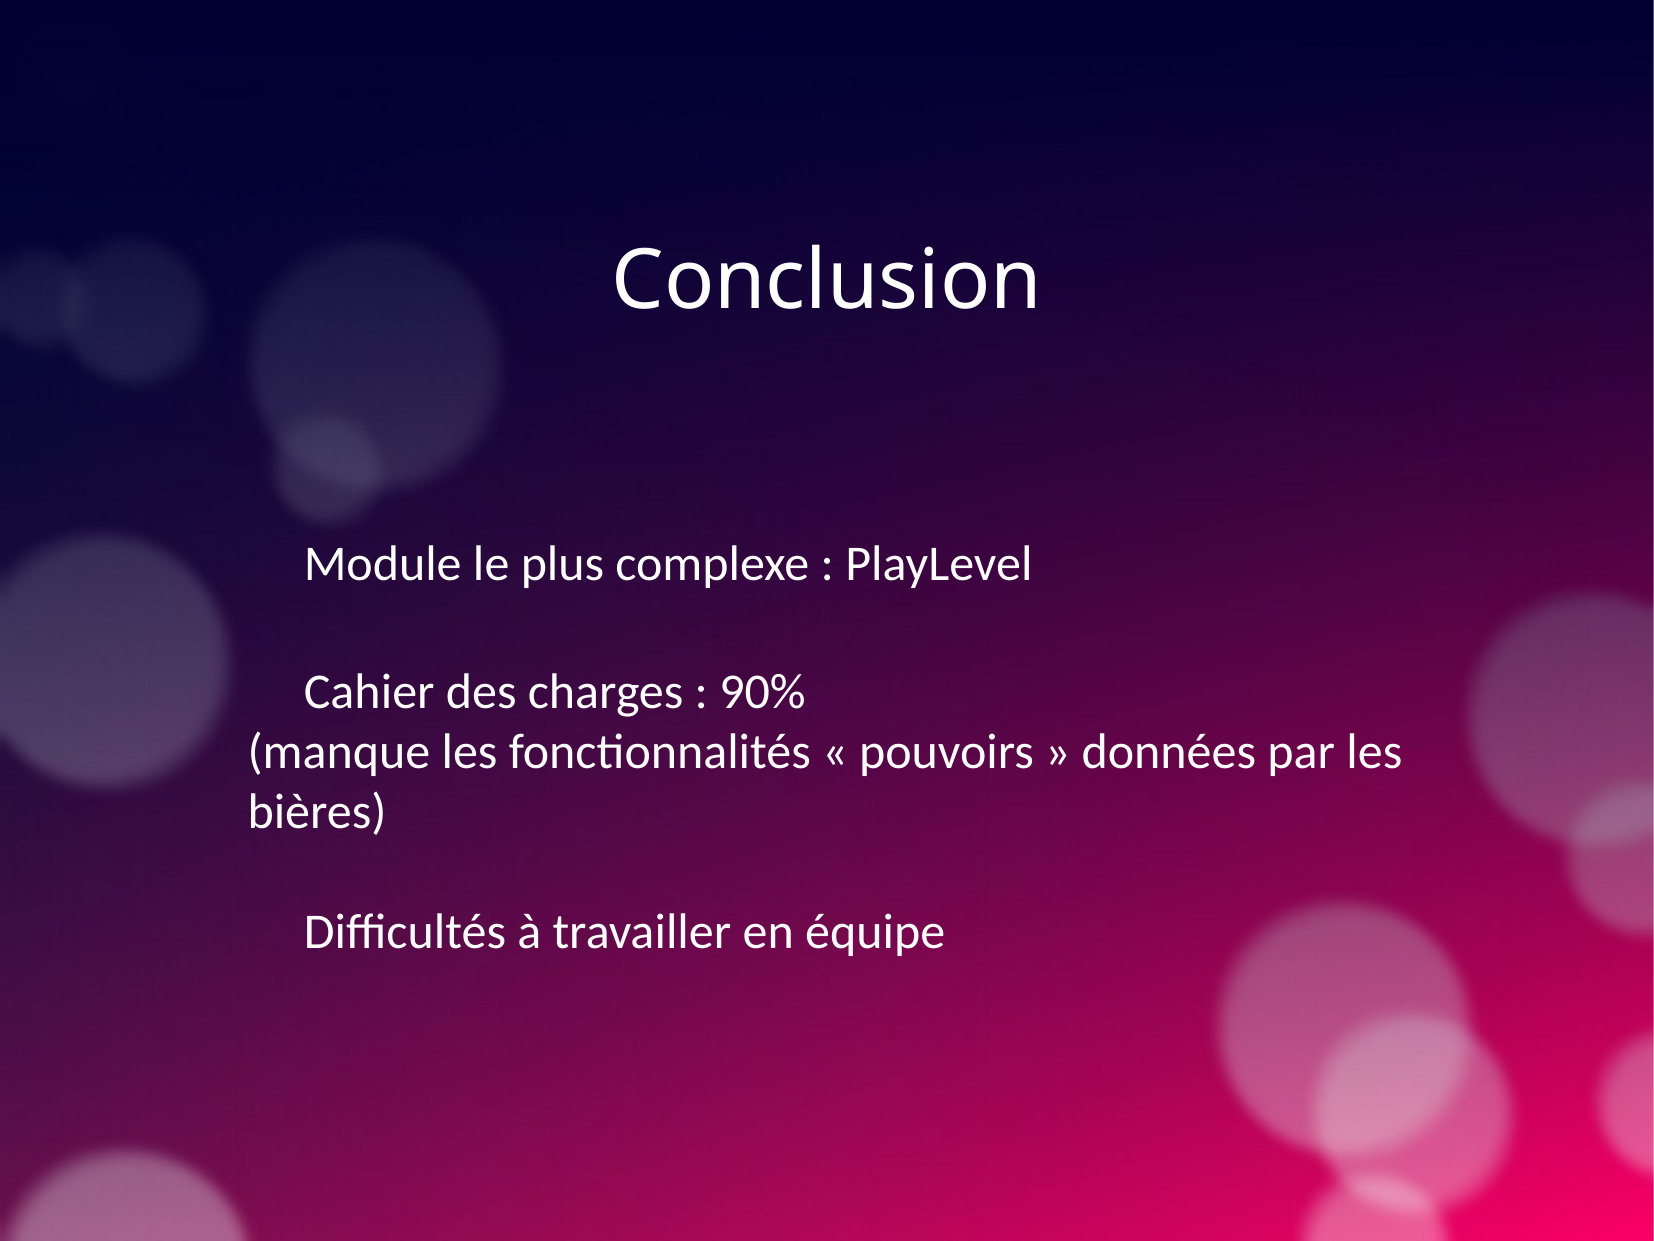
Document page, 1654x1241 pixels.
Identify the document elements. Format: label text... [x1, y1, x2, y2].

picture [0, 0, 1654, 1241]
text_box Conclusion [357, 218, 1297, 335]
text_box Module le plus complexe : PlayLevel Cahier des charges : 90% (manque les fonctionnalités « pouvoirs » données par les bières) Difficultés à travailler en équipe [232, 523, 1422, 1104]
